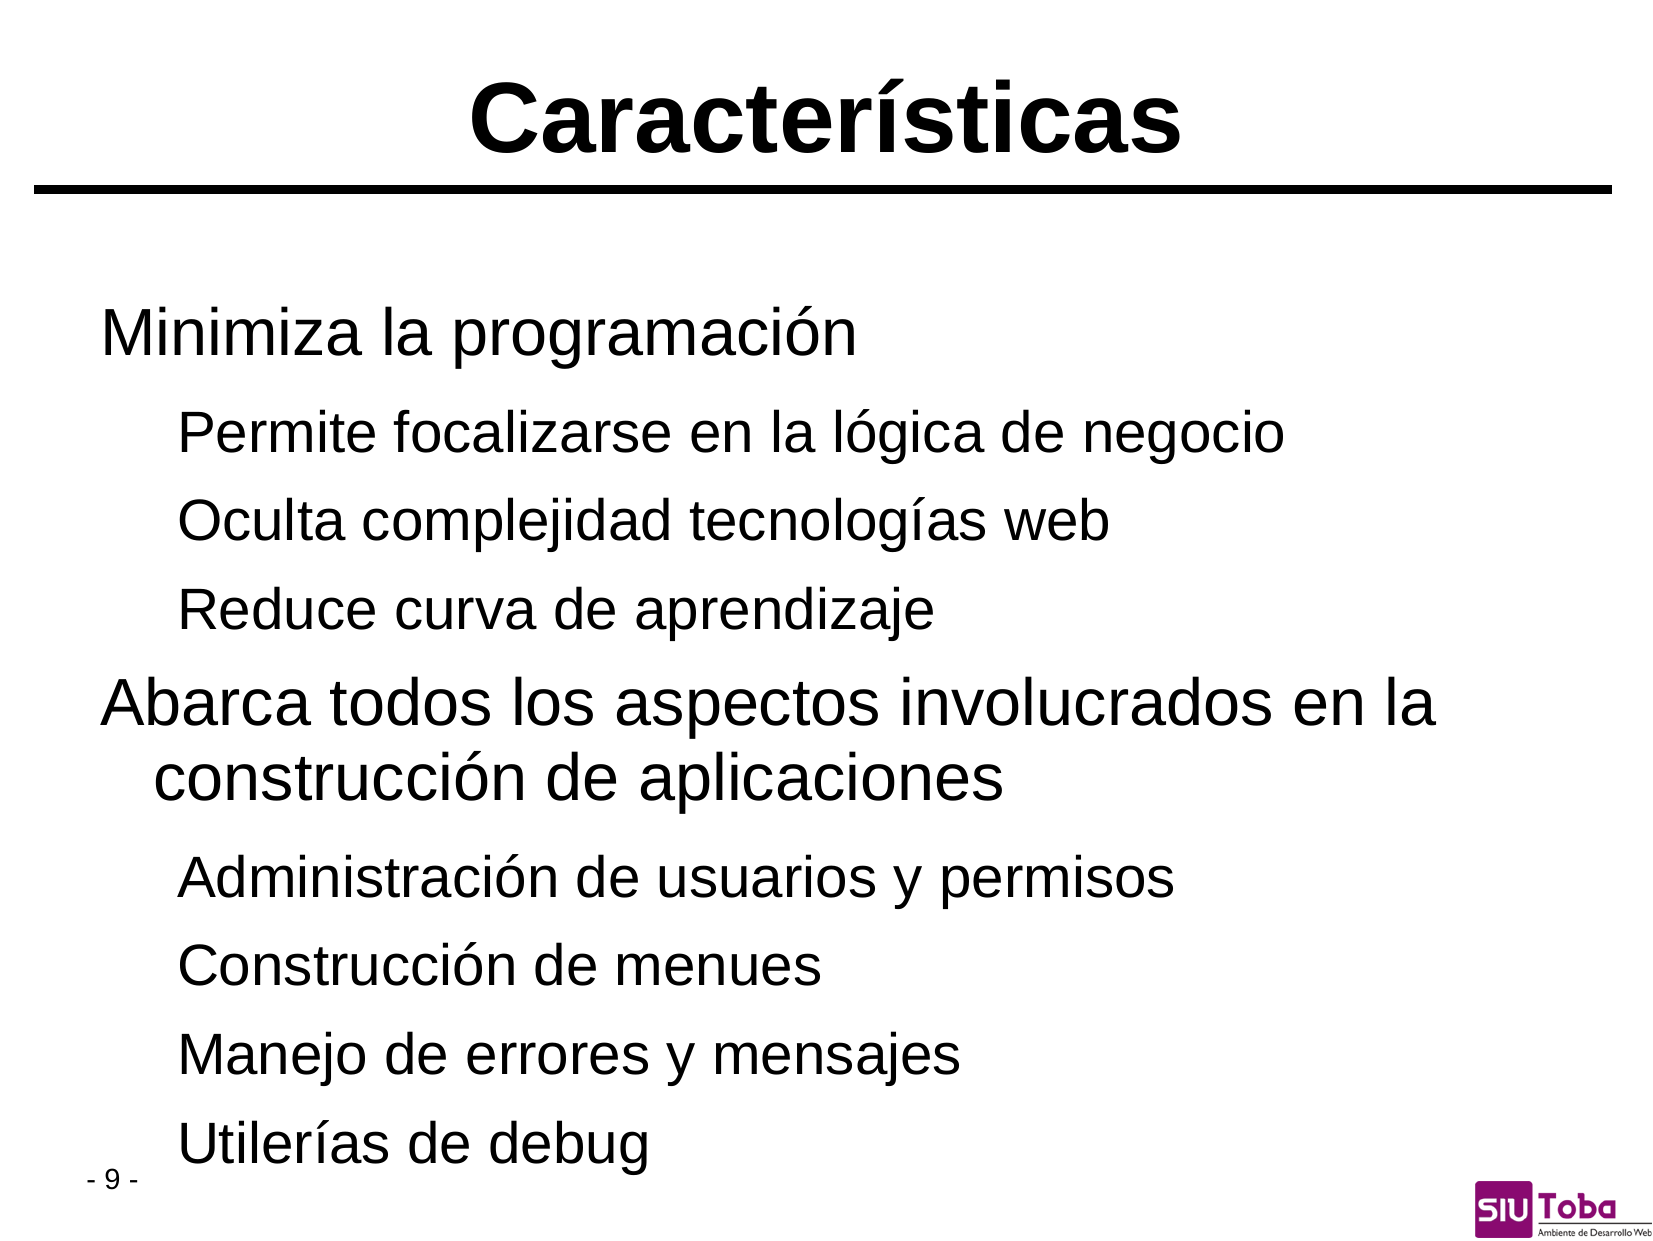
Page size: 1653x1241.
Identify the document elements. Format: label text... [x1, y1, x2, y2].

list Minimiza la programación Permite focalizarse en la lógica de negocio Oculta complejidad tecnologías web Reduce curva de aprendizaje Abarca todos los aspectos involucrados en la construcción de aplicaciones Administración de usuarios y permisos Construcción de menues Manejo de errores y mensajes Utilerías de debug [82, 295, 1565, 1174]
picture [1475, 1181, 1652, 1238]
title Características [58, 47, 1594, 188]
